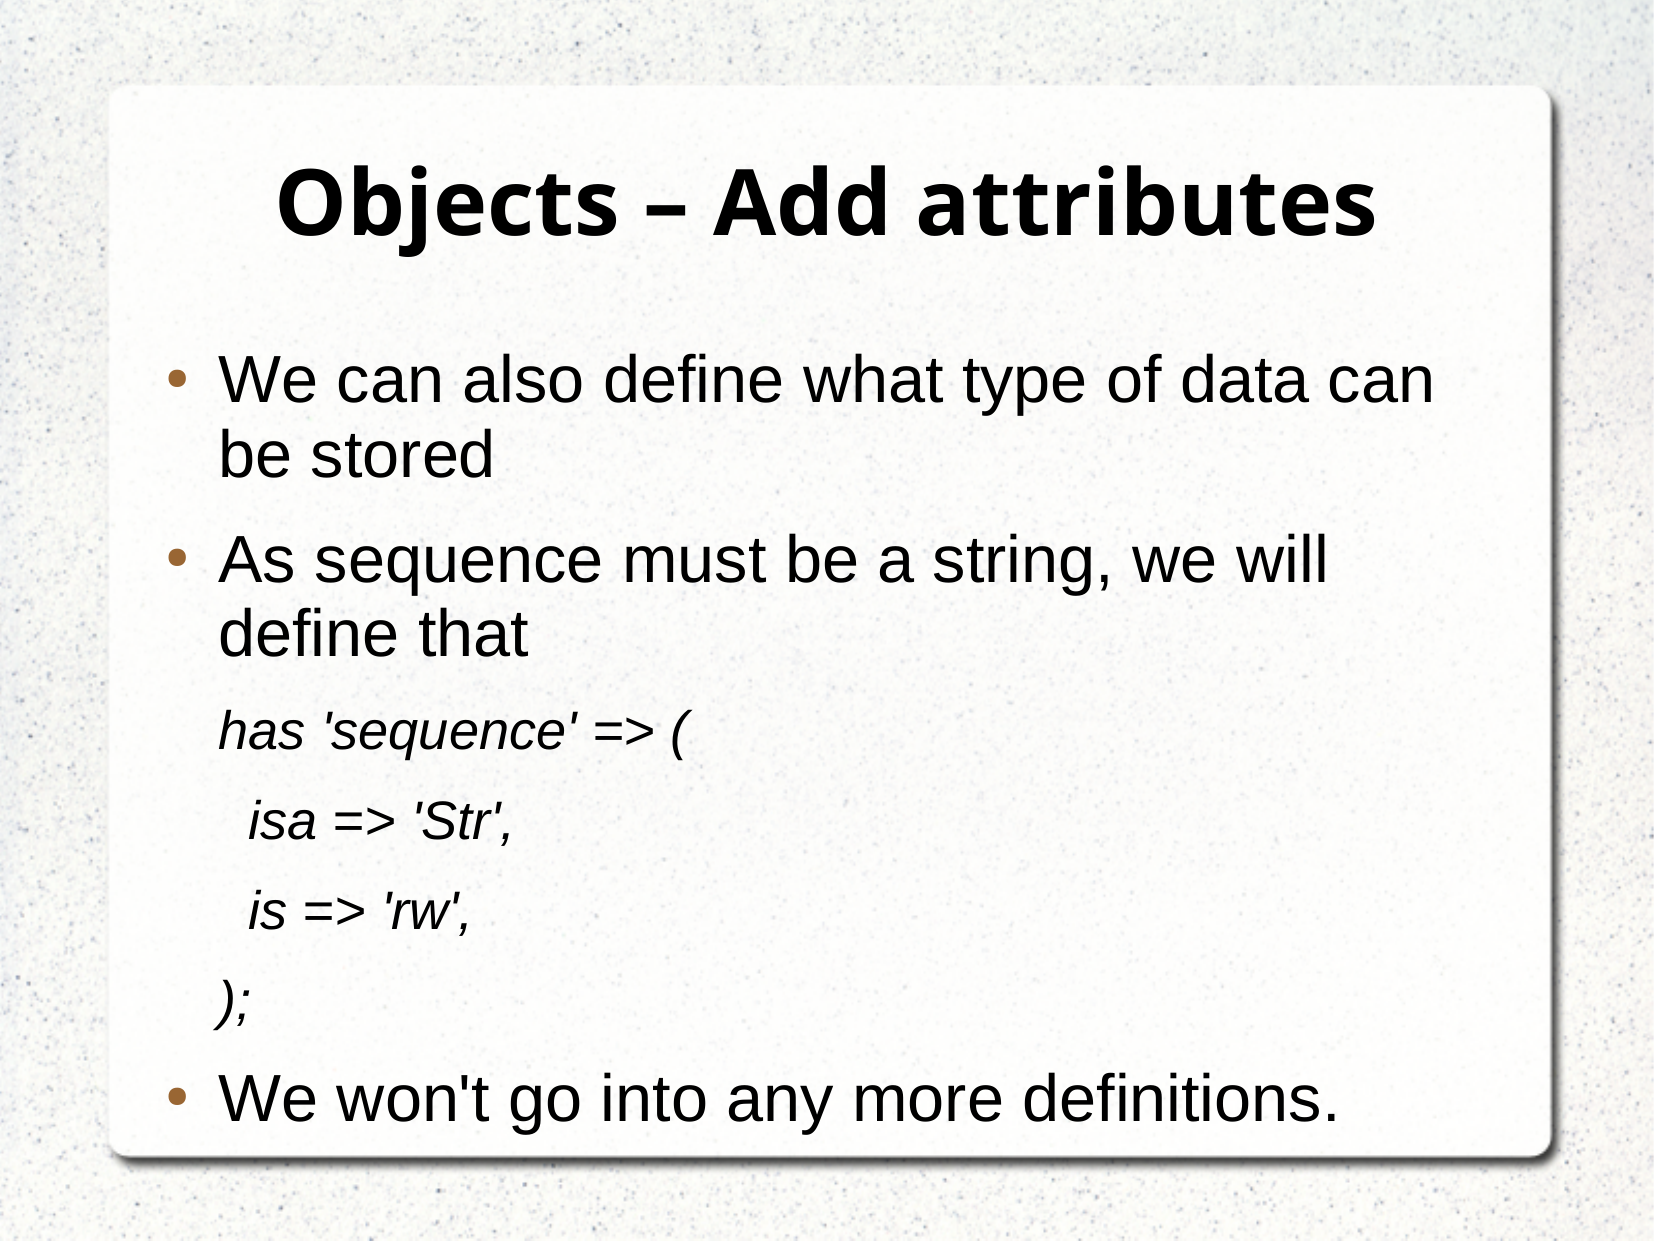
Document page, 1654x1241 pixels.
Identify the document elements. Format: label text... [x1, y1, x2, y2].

title Objects – Add attributes [118, 96, 1536, 304]
list We can also define what type of data can be stored As sequence must be a string, we will define that has 'sequence' => ( isa => 'Str', is => 'rw', ); We won't go into any more definitions. [147, 342, 1506, 1135]
picture [0, 0, 1654, 1241]
